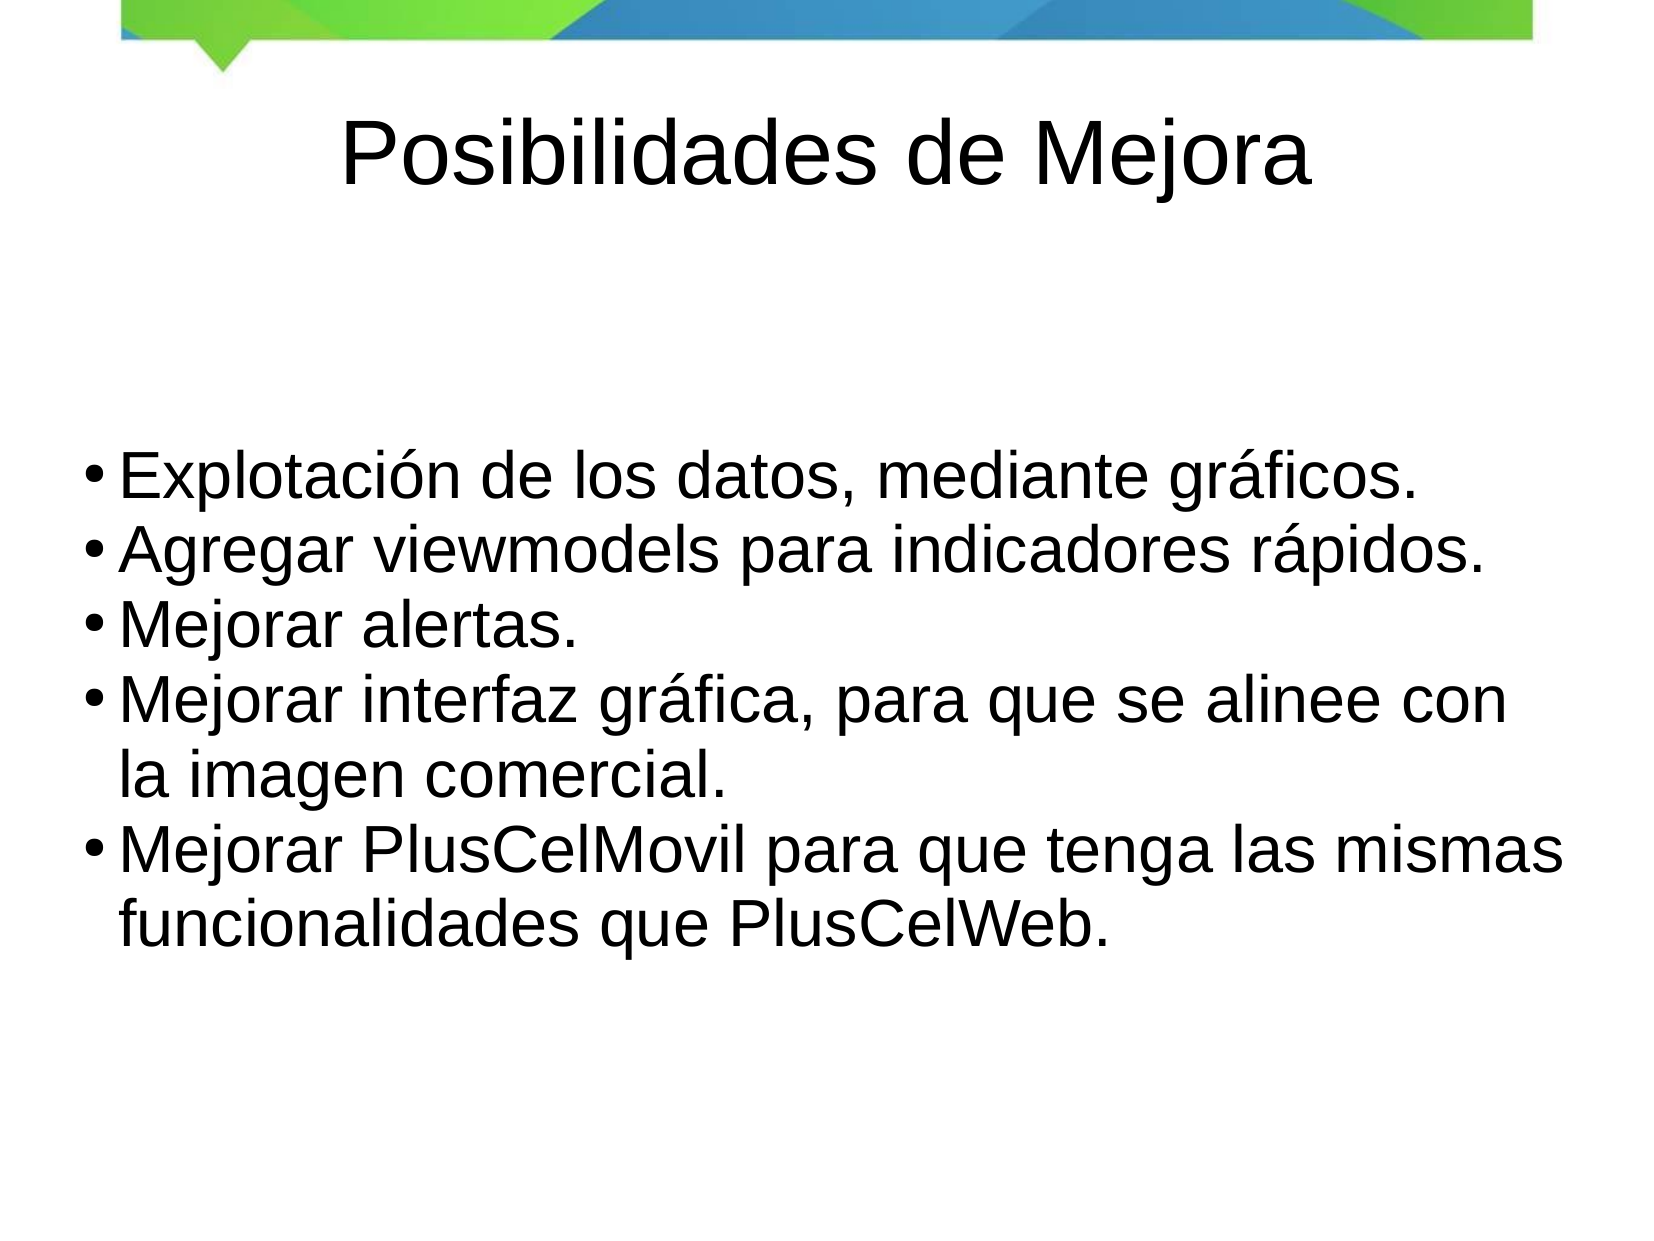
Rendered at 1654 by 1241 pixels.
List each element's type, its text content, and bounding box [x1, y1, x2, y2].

subtitle Explotación de los datos, mediante gráficos. Agregar viewmodels para indicadores rápidos. Mejorar alertas. Mejorar interfaz gráfica, para que se alinee con la imagen comercial. Mejorar PlusCelMovil para que tenga las mismas funcionalidades que PlusCelWeb. [82, 290, 1571, 1109]
picture [0, 0, 1654, 1241]
title Posibilidades de Mejora [82, 49, 1571, 257]
